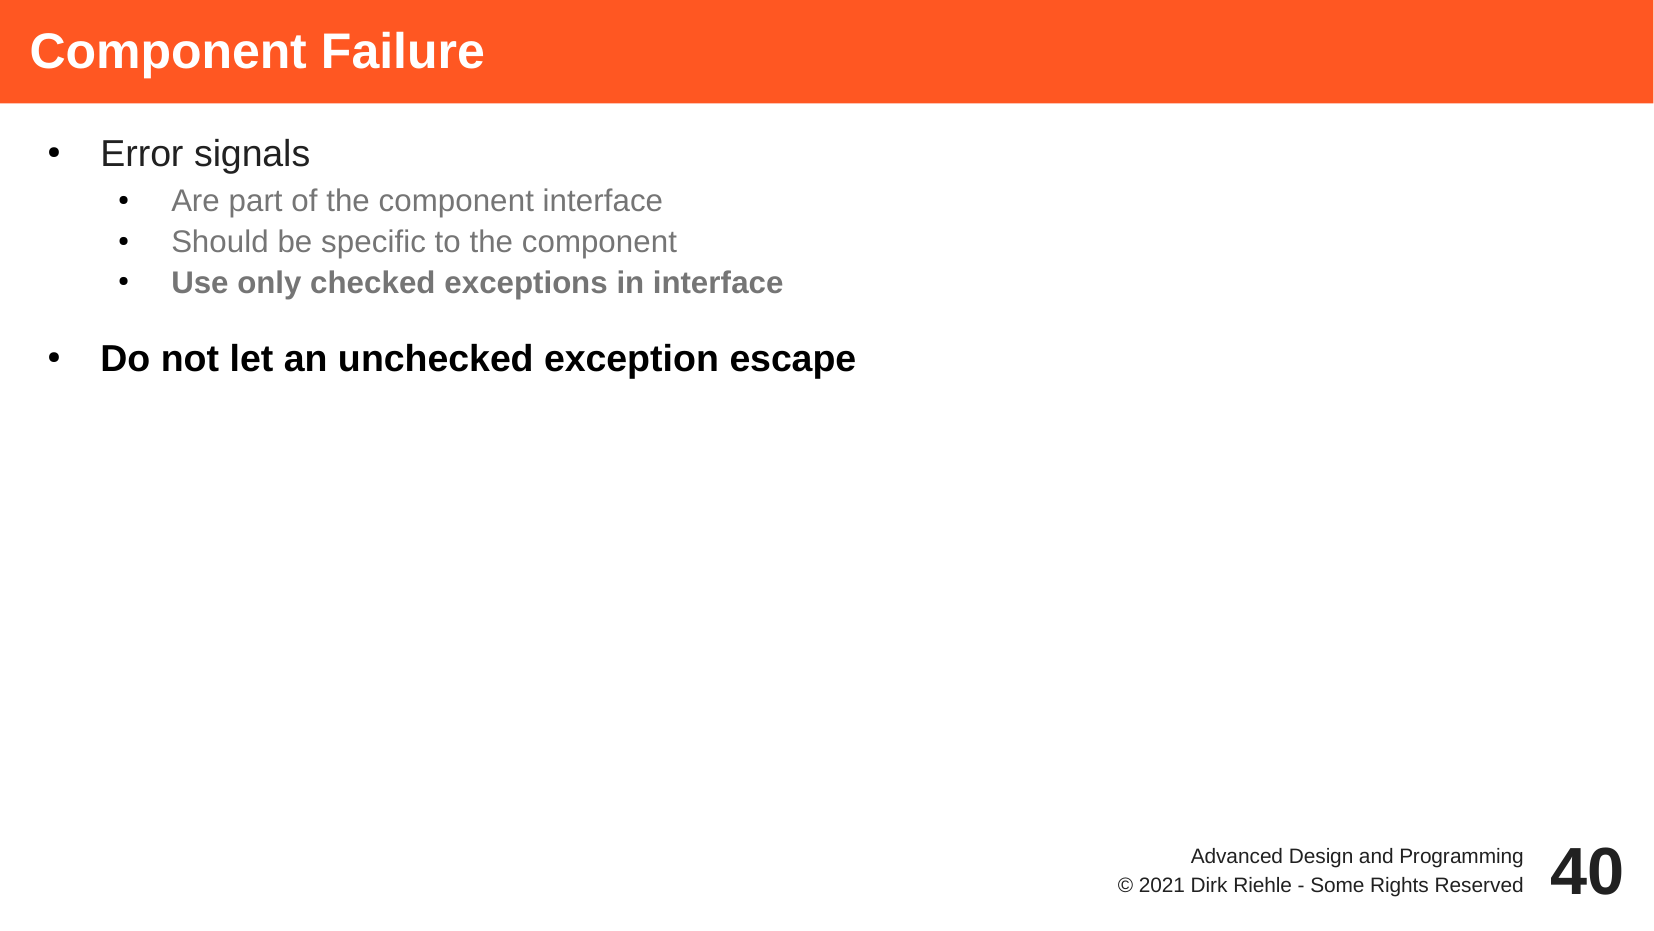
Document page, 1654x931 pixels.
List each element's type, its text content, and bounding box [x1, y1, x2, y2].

title Component Failure [0, 0, 1654, 104]
list Error signals Are part of the component interface Should be specific to the component Use only checked exceptions in interface Do not let an unchecked exception escape [29, 132, 1625, 813]
